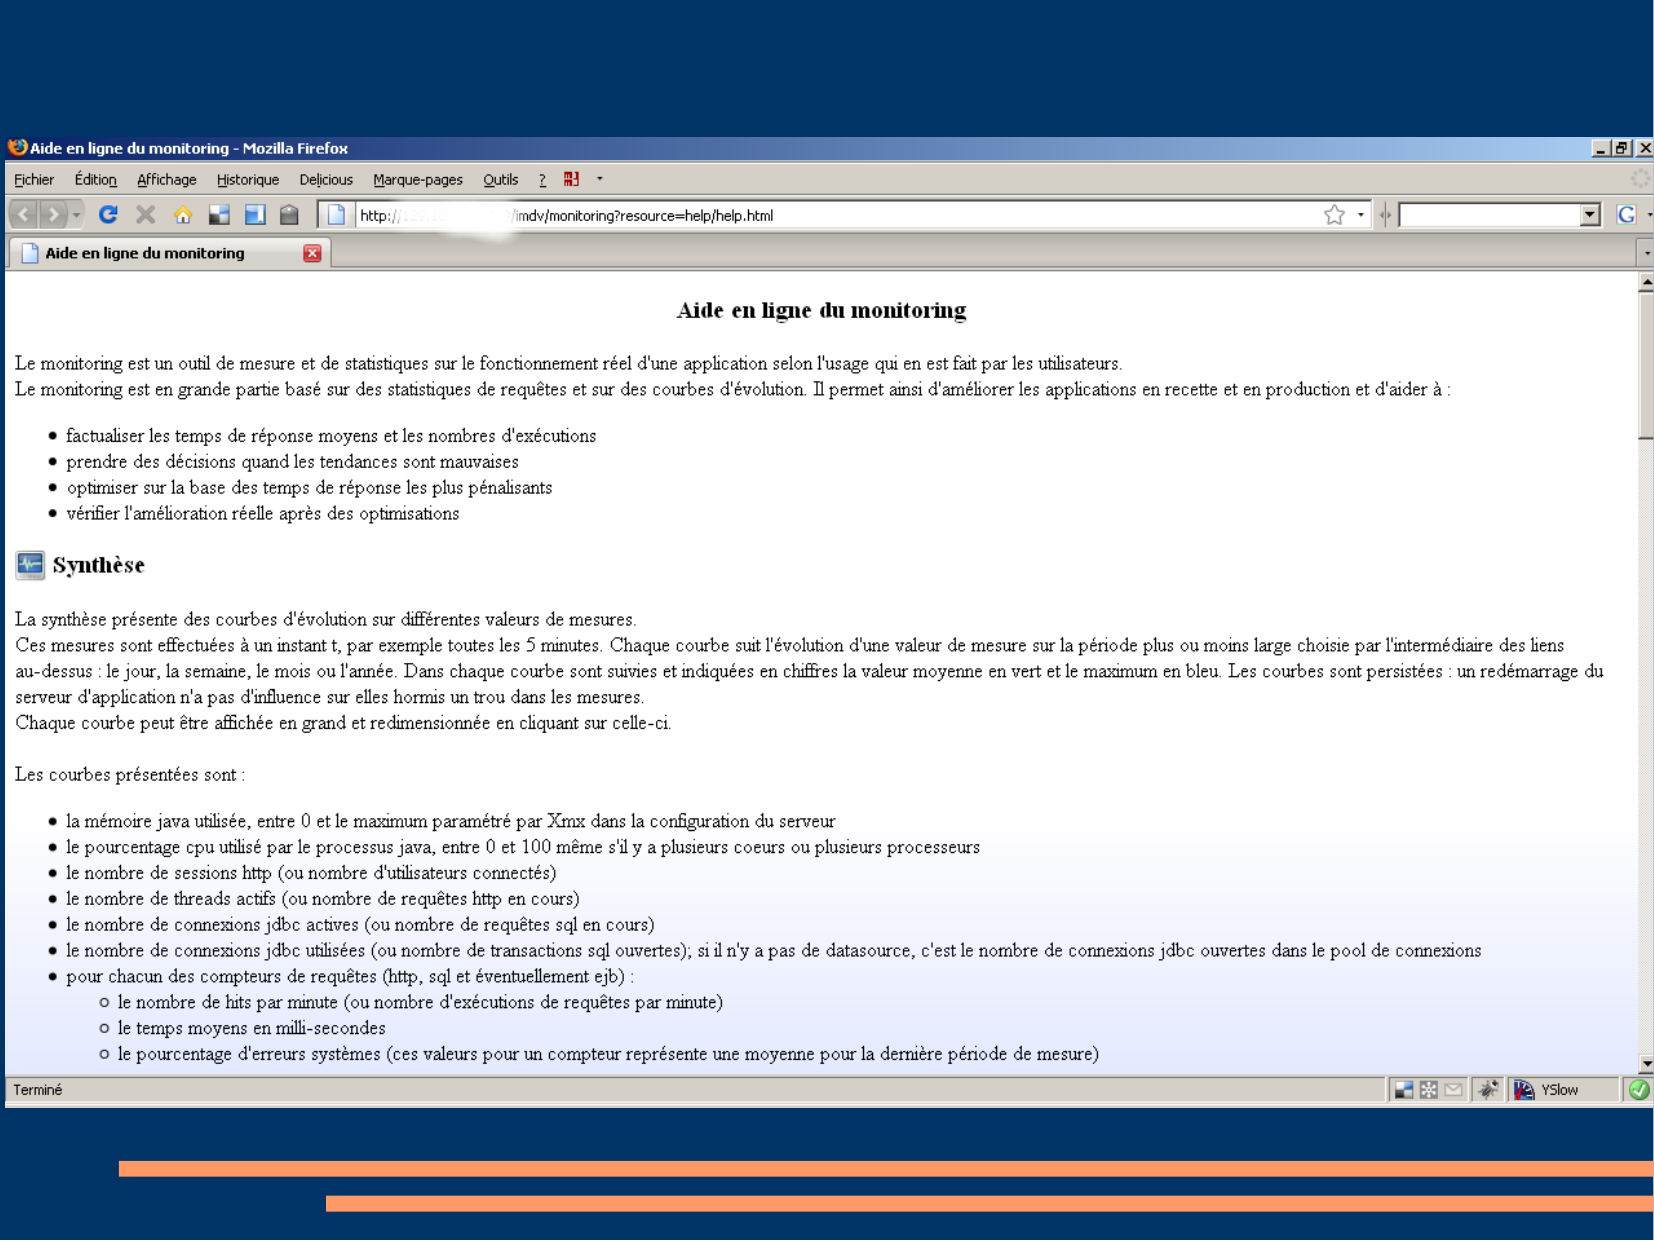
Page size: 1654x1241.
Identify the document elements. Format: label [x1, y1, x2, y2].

picture [5, 137, 1654, 1108]
